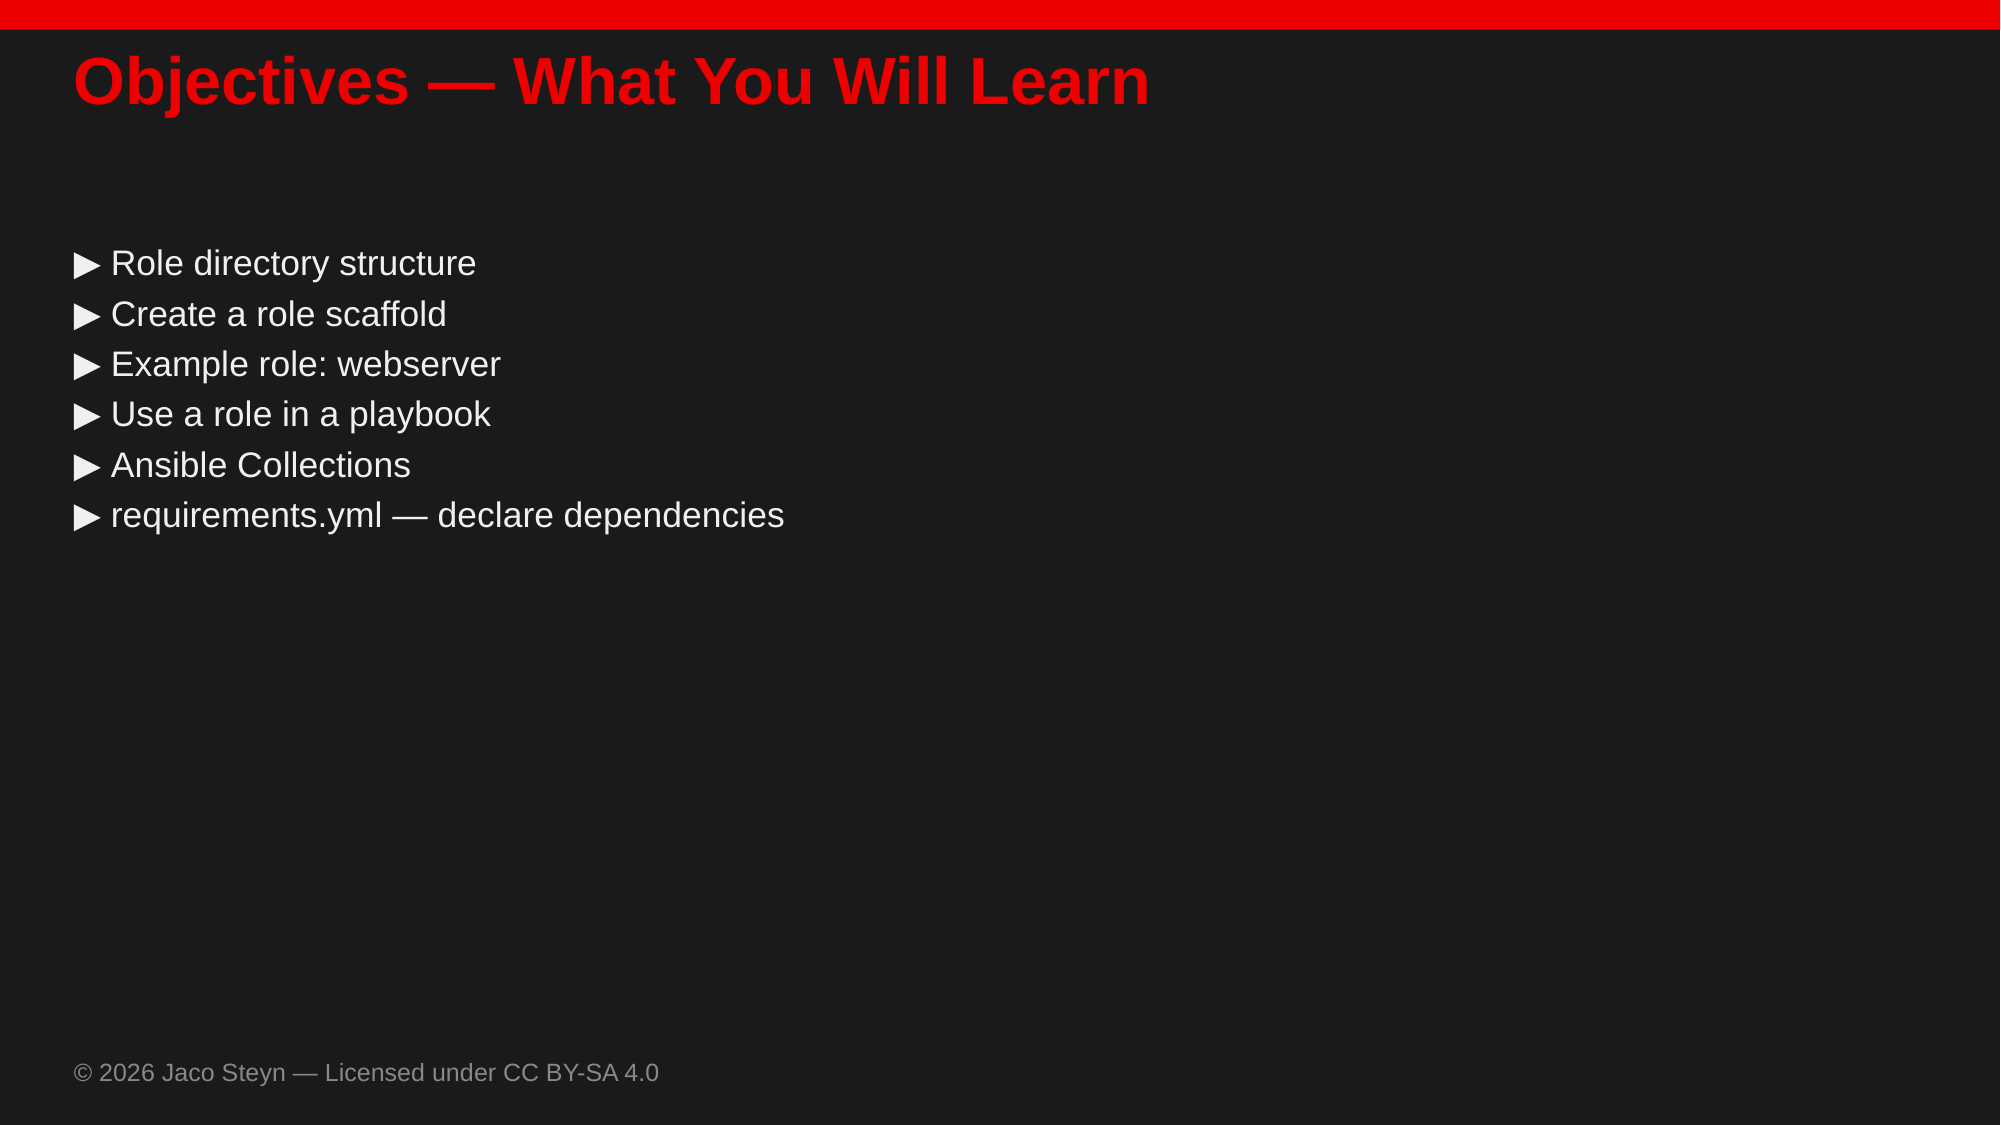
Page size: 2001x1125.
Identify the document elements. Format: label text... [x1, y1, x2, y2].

text_box © 2026 Jaco Steyn — Licensed under CC BY-SA 4.0 [59, 1051, 1942, 1093]
text_box ▶ Role directory structure ▶ Create a role scaffold ▶ Example role: webserver ▶ Use a role in a playbook ▶ Ansible Collections ▶ requirements.yml — declare dependencies [59, 236, 1942, 1037]
text_box [0, 0, 2001, 30]
text_box Objectives — What You Will Learn [59, 36, 1942, 208]
